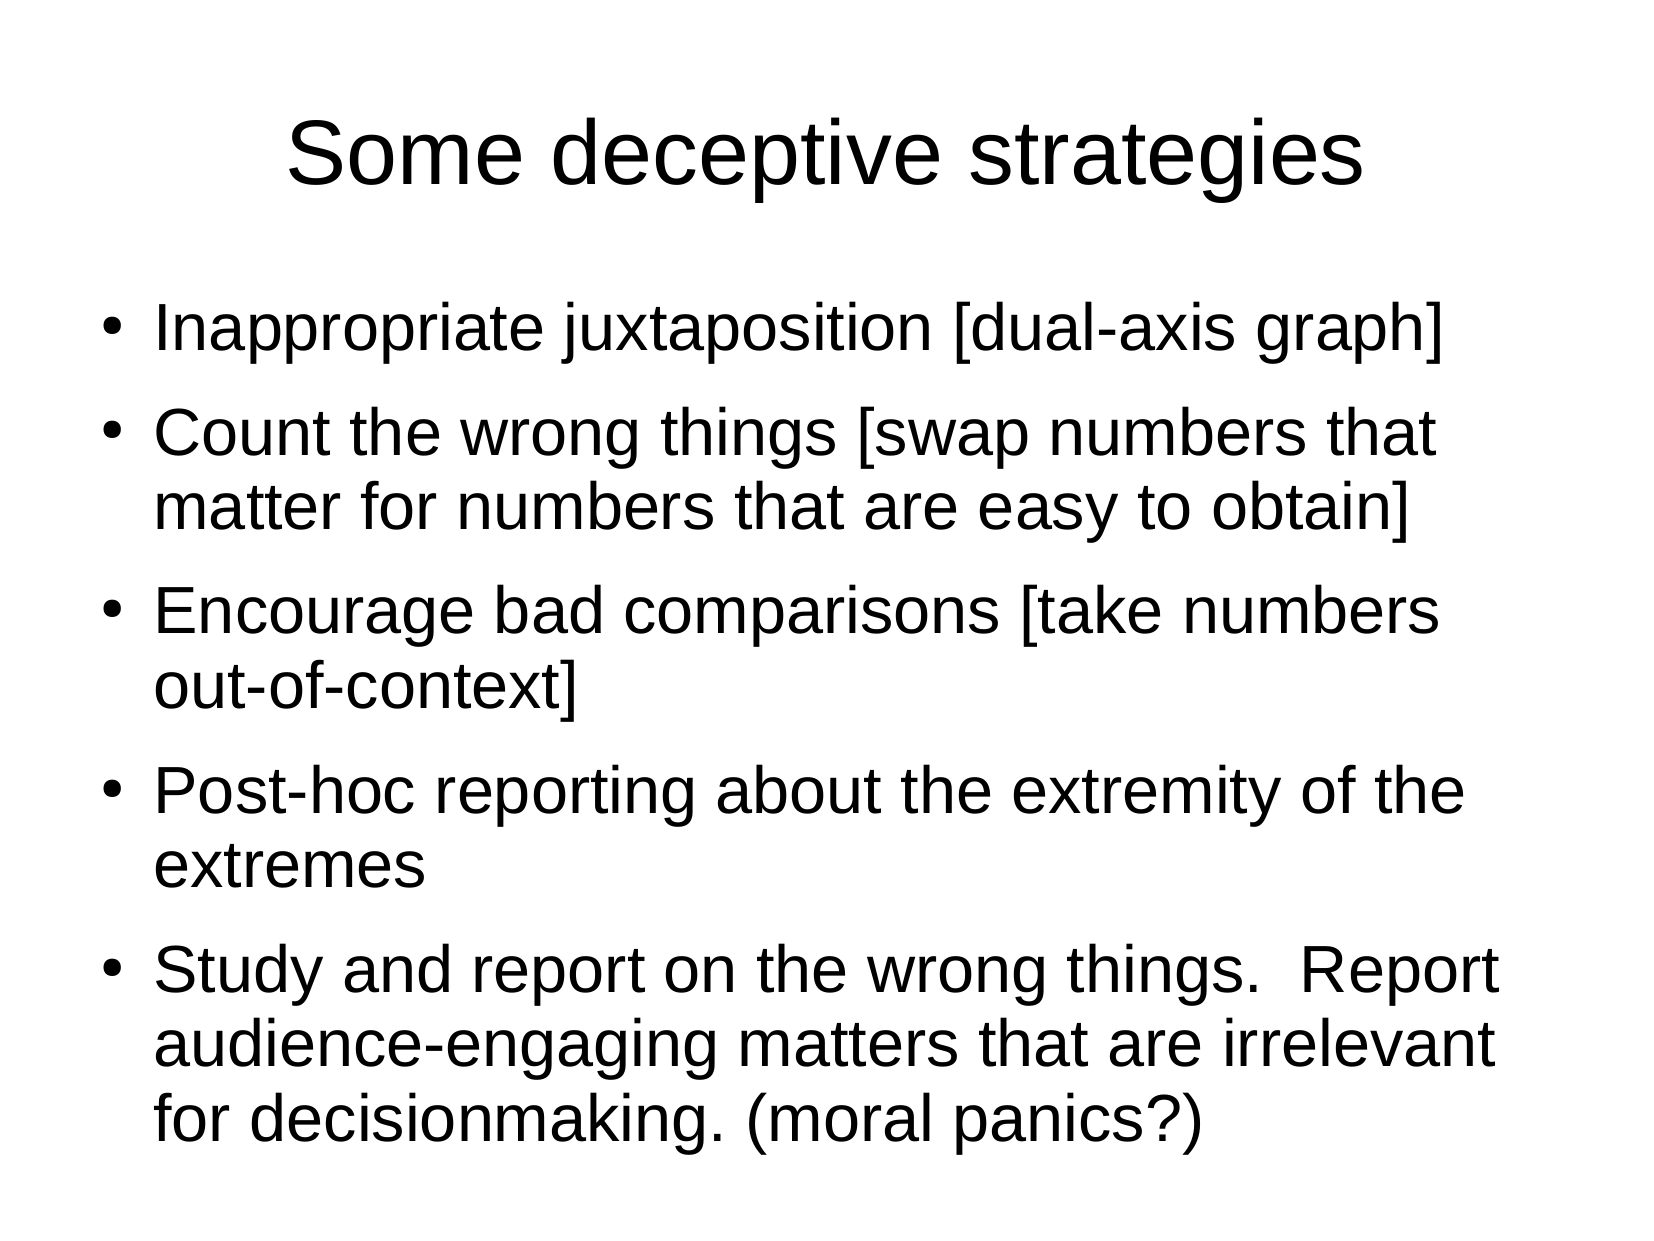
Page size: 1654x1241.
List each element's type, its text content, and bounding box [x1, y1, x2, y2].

title Some deceptive strategies [82, 49, 1571, 257]
list Inappropriate juxtaposition [dual-axis graph] Count the wrong things [swap numbers that matter for numbers that are easy to obtain] Encourage bad comparisons [take numbers out-of-context] Post-hoc reporting about the extremity of the extremes Study and report on the wrong things. Report audience-engaging matters that are irrelevant for decisionmaking. (moral panics?) [82, 290, 1571, 1154]
